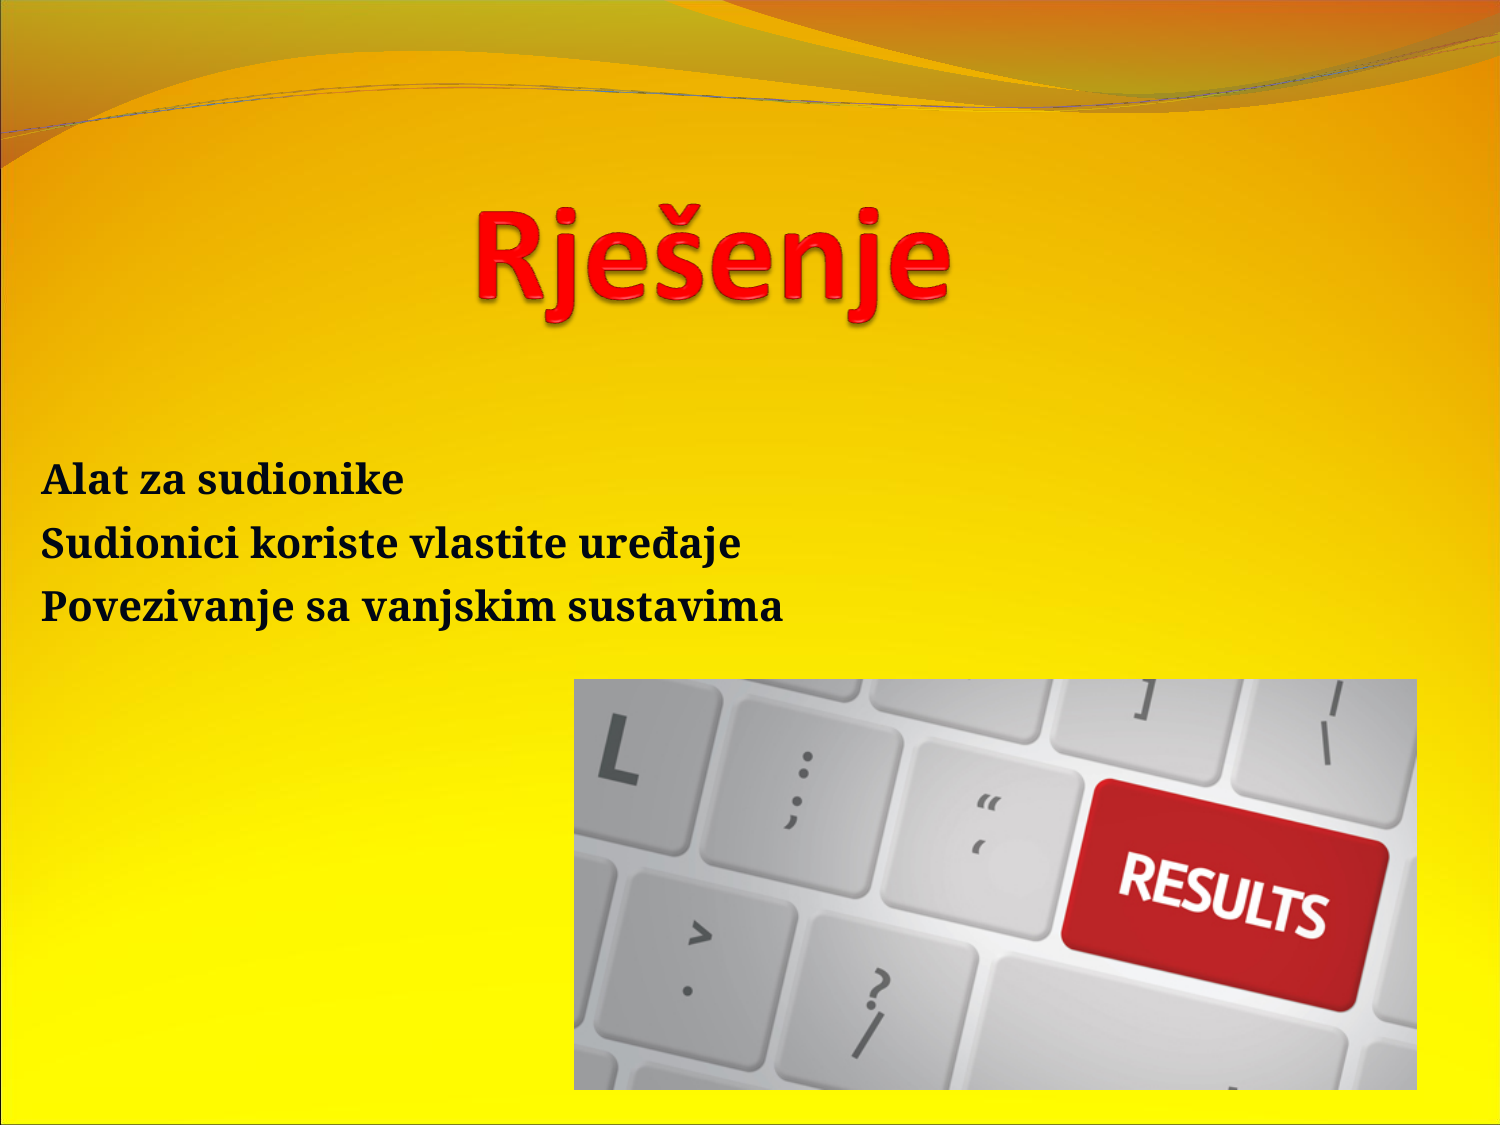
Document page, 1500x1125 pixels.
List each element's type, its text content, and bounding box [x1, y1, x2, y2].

text_box Alat za sudionike Sudionici koriste vlastite uređaje Povezivanje sa vanjskim sustavima [23, 445, 1312, 733]
text_box [69, 34, 1360, 347]
picture [0, 0, 1500, 1125]
